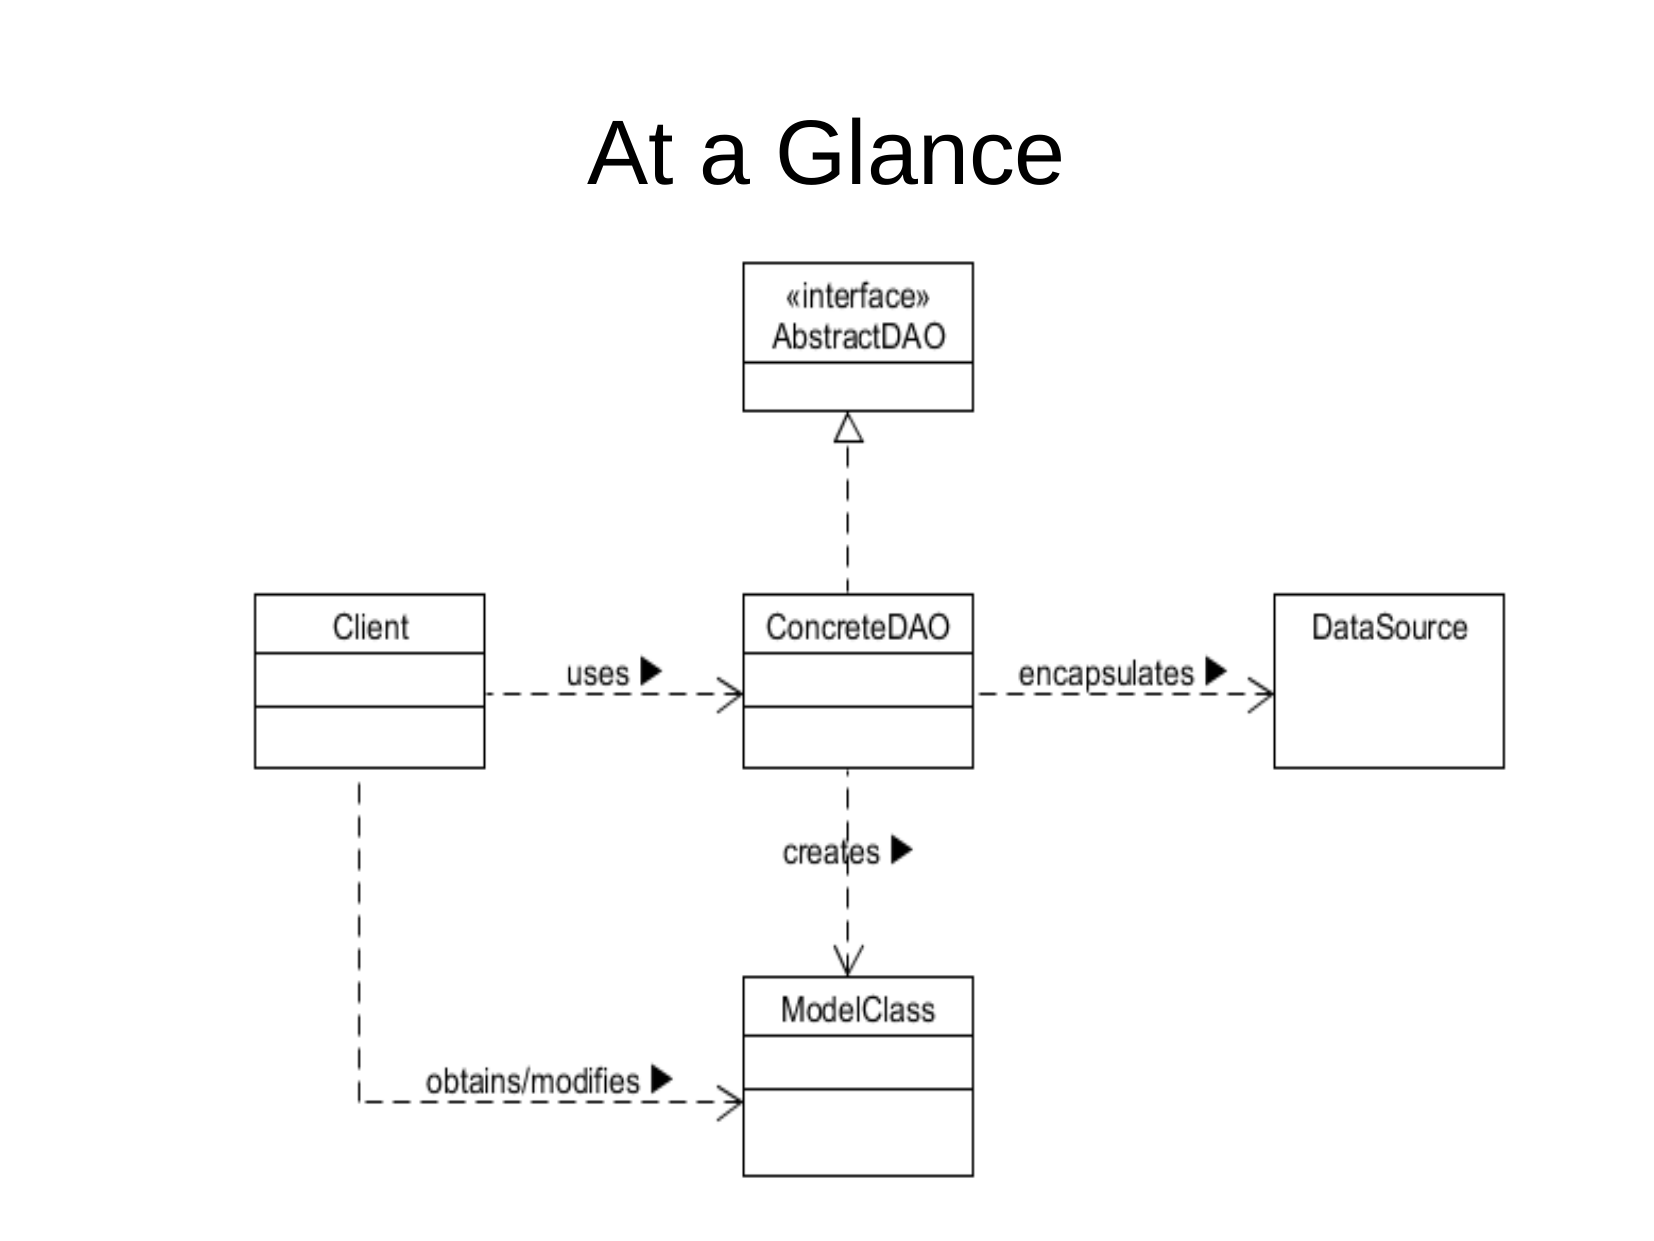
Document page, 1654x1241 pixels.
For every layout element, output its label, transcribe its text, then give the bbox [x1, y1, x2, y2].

picture [210, 209, 1548, 1229]
title At a Glance [82, 49, 1571, 257]
